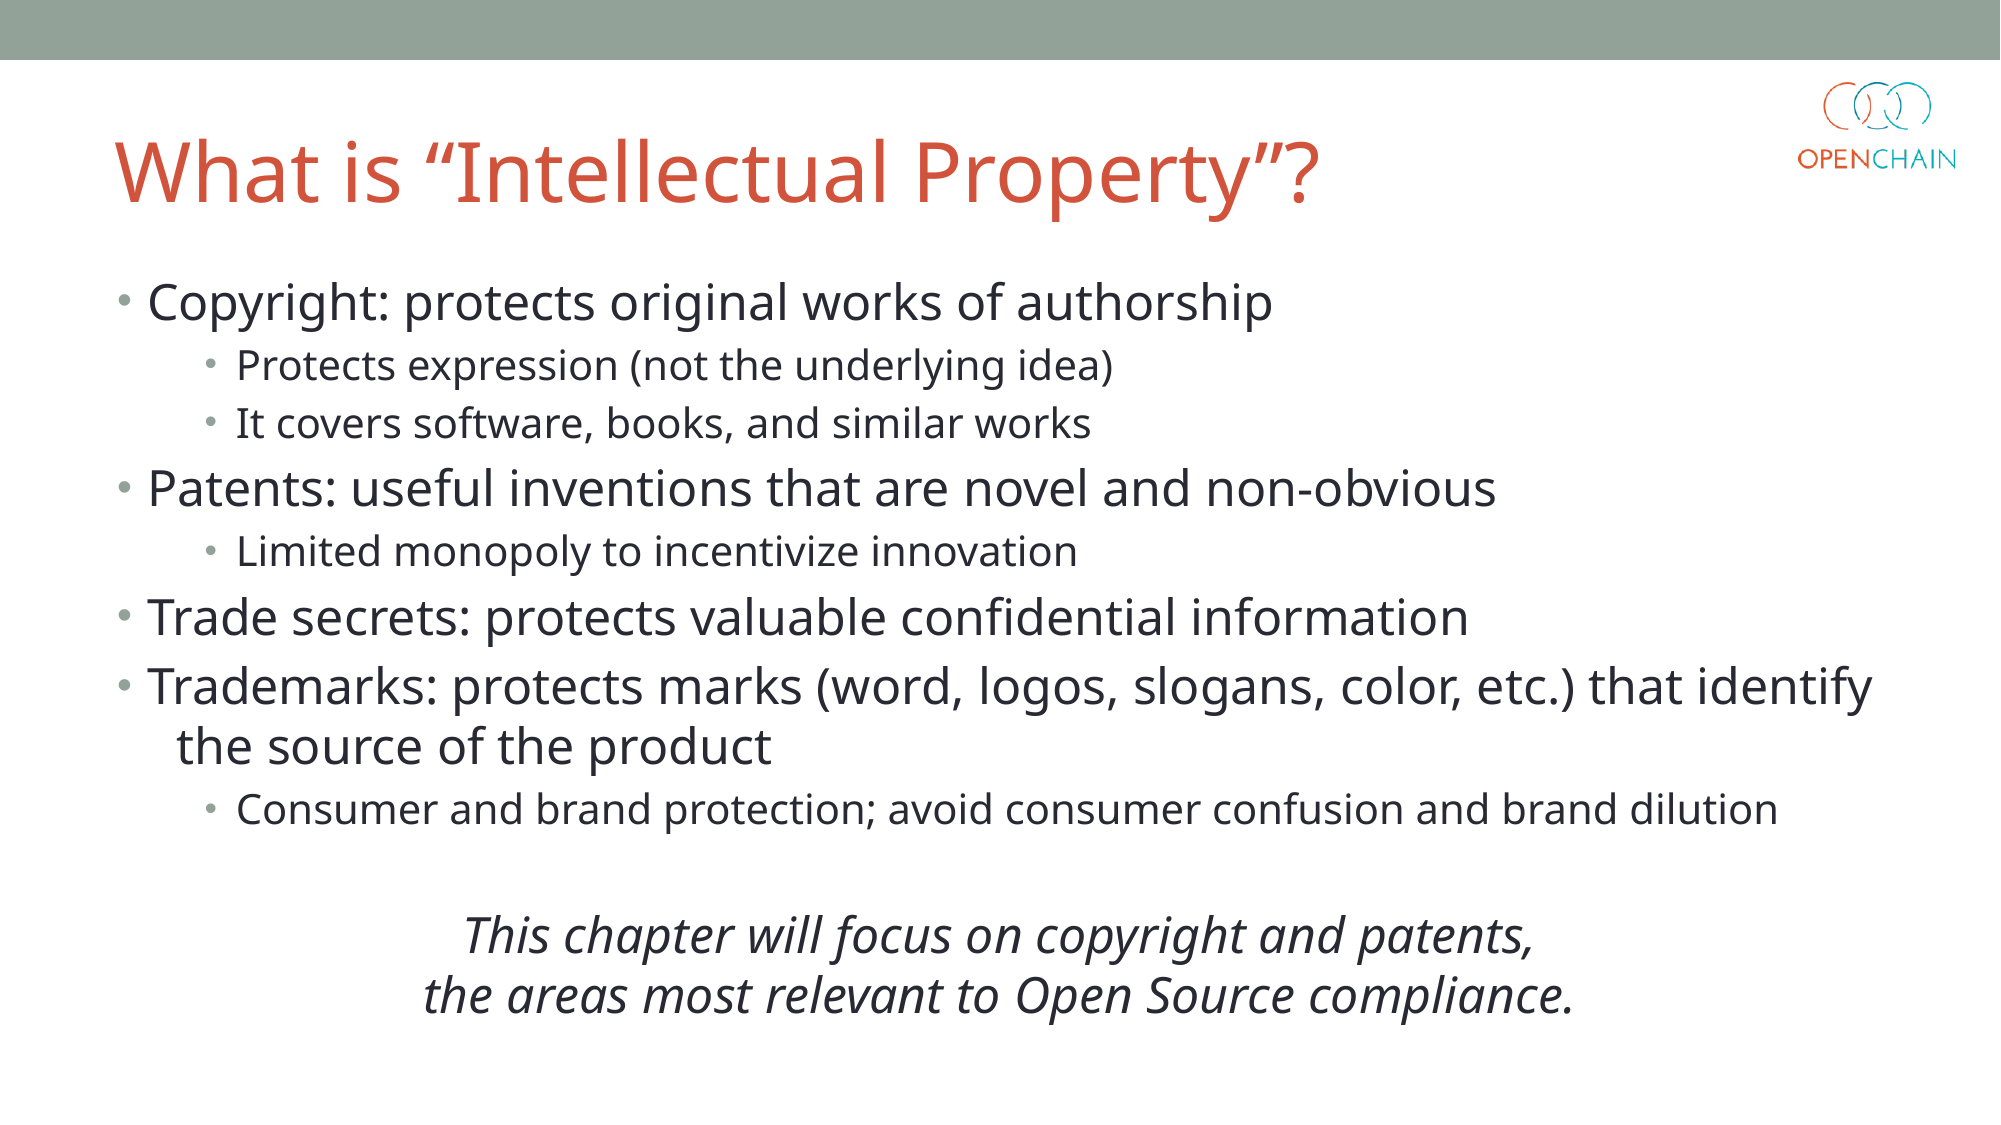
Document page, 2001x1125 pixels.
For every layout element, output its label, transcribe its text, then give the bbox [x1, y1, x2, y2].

text_box Copyright: protects original works of authorship Protects expression (not the underlying idea) It covers software, books, and similar works Patents: useful inventions that are novel and non-obvious Limited monopoly to incentivize innovation Trade secrets: protects valuable confidential information Trademarks: protects marks (word, logos, slogans, color, etc.) that identify the source of the product Consumer and brand protection; avoid consumer confusion and brand dilution This chapter will focus on copyright and patents, the areas most relevant to Open Source compliance. [102, 262, 1898, 1075]
text_box What is “Intellectual Property”? [100, 88, 1900, 250]
